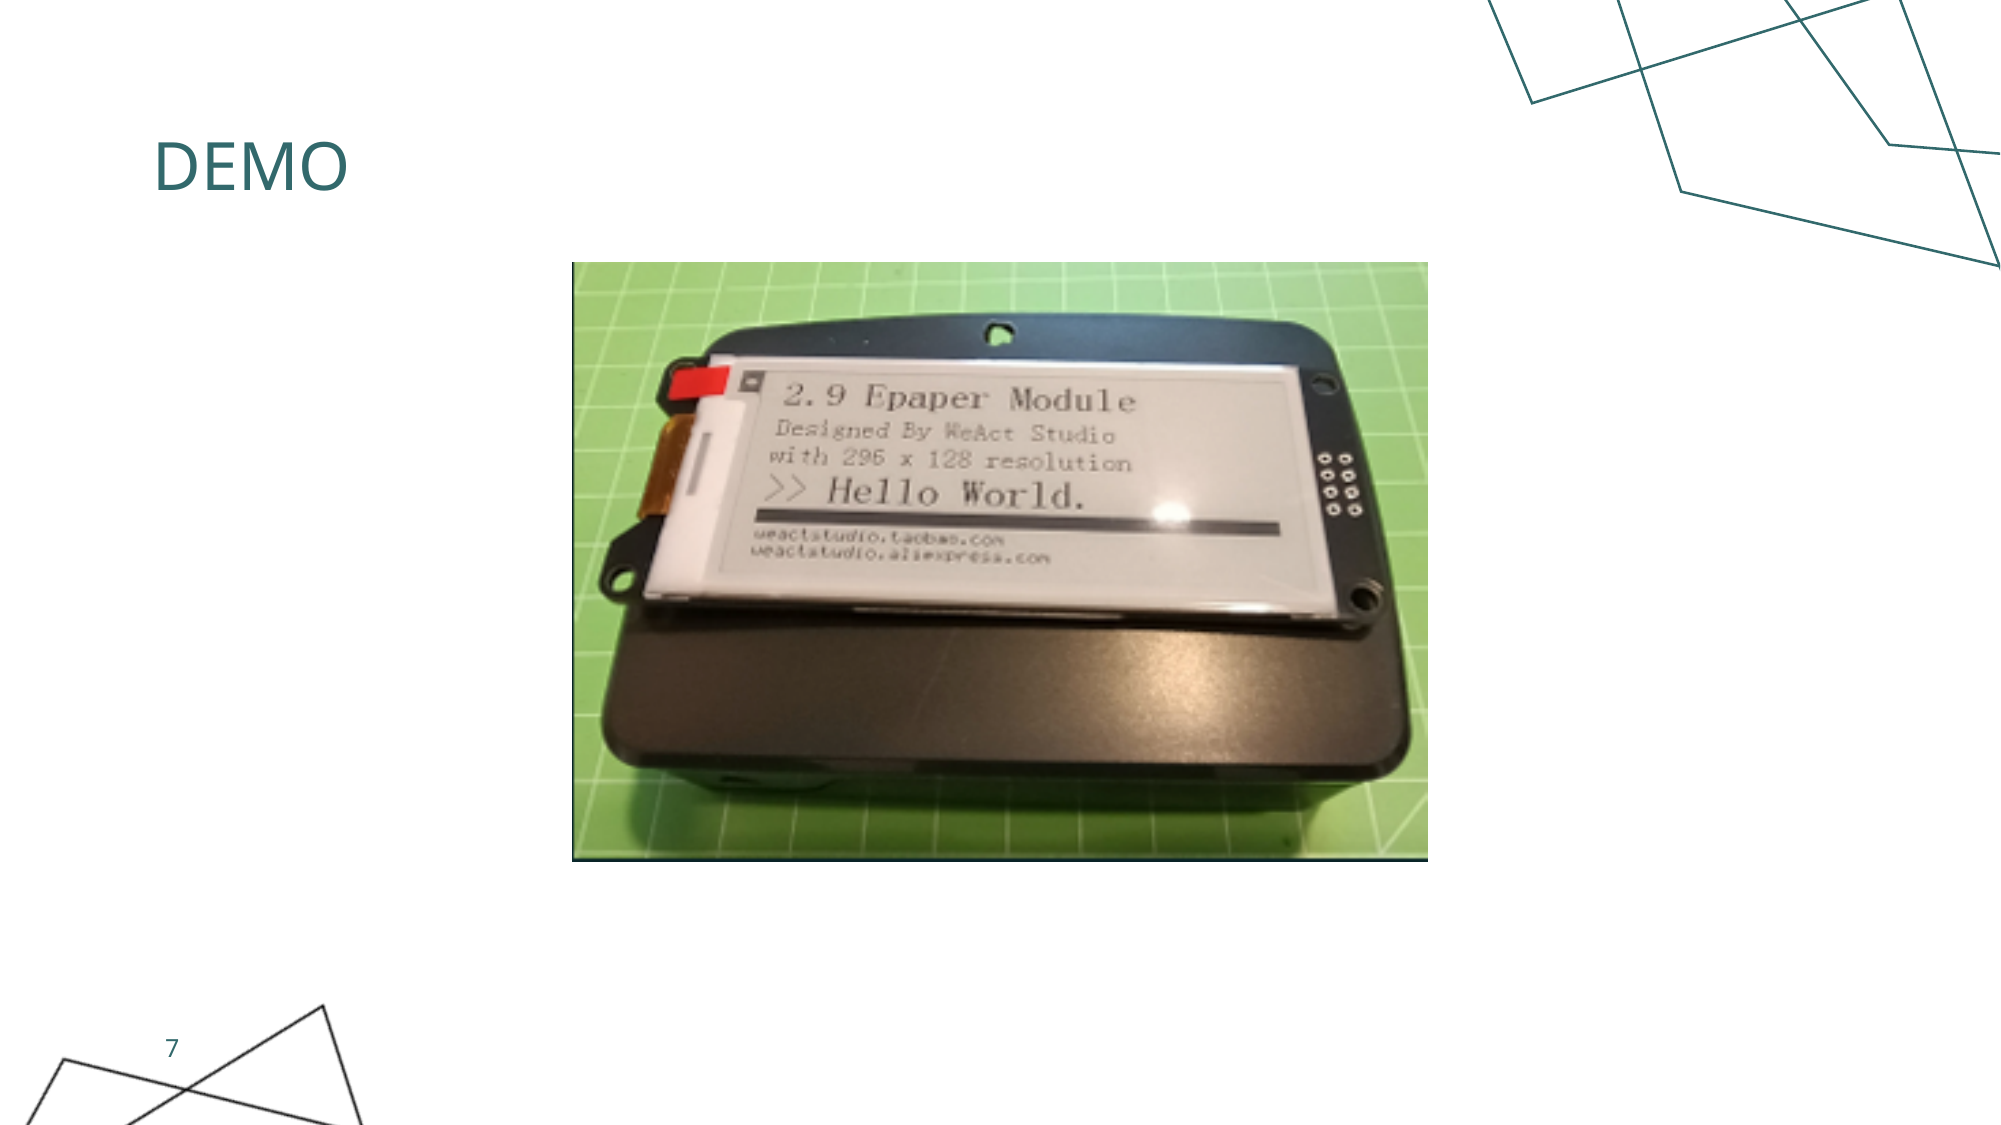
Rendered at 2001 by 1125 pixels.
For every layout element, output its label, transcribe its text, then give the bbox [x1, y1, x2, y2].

text_box [150, 1024, 254, 1074]
picture [572, 262, 1428, 863]
title Demo [137, 59, 1863, 278]
